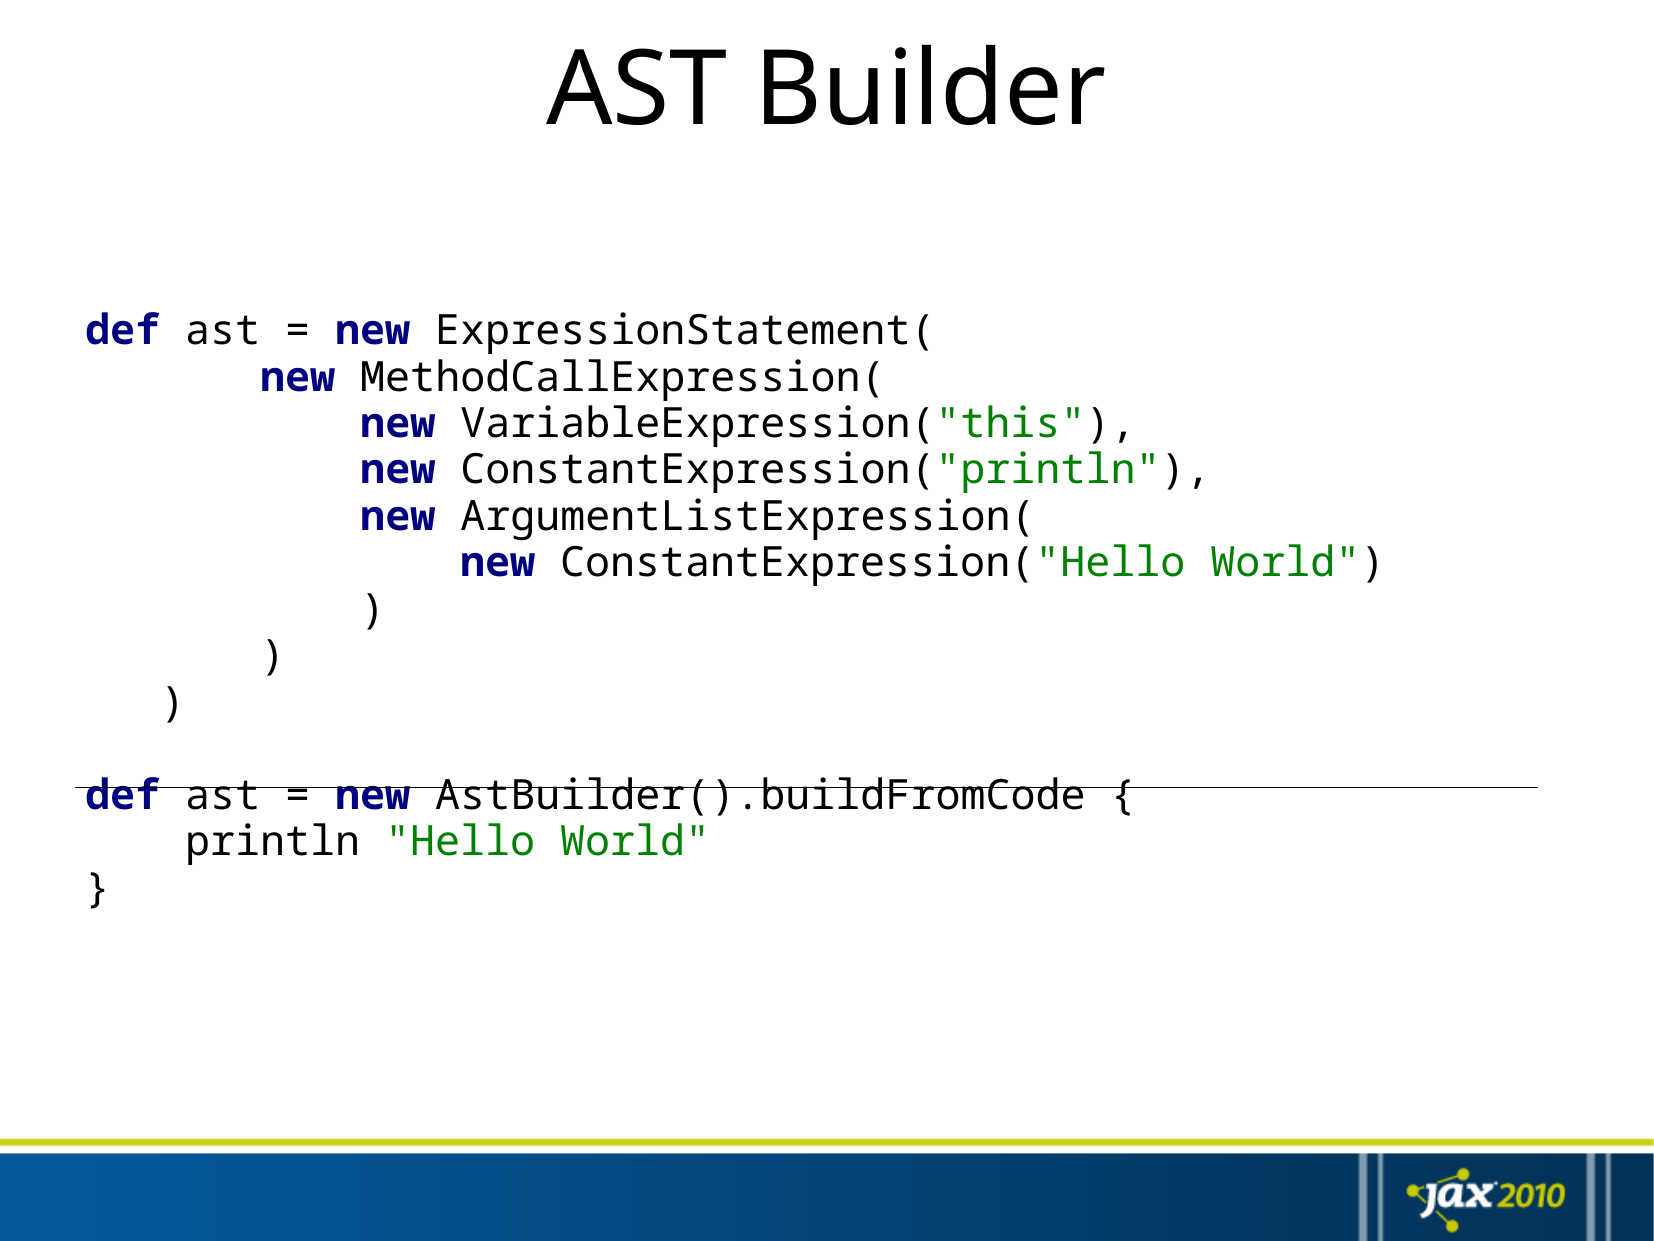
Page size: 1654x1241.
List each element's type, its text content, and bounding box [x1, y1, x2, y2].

picture [0, 0, 1654, 1241]
title AST Builder [82, 24, 1571, 149]
text_box def ast = new ExpressionStatement( new MethodCallExpression( new VariableExpression("this"), new ConstantExpression("println"), new ArgumentListExpression( new ConstantExpression("Hello World") ) ) ) def ast = new AstBuilder().buildFromCode { println "Hello World" } [70, 300, 1584, 1102]
